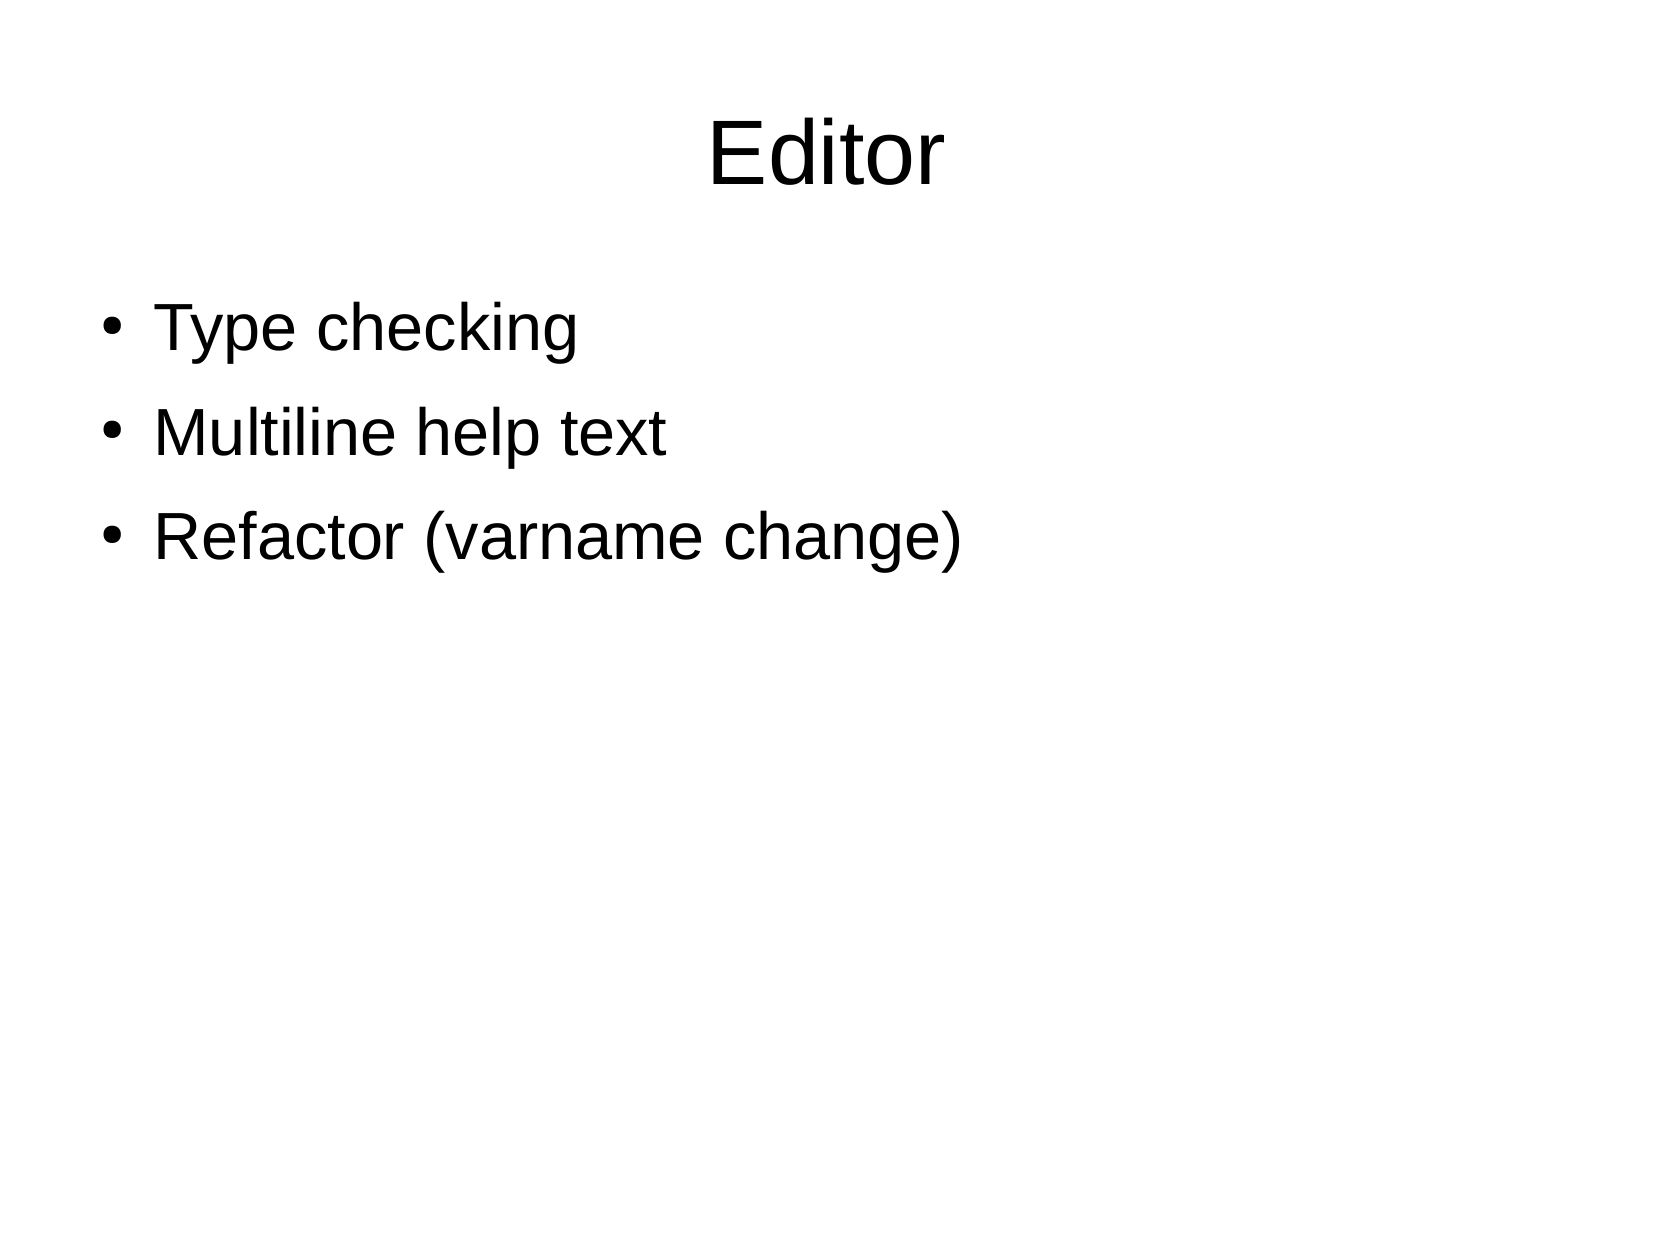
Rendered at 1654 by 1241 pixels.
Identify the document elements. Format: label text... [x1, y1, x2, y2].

title Editor [82, 49, 1571, 257]
list Type checking Multiline help text Refactor (varname change) [82, 290, 1538, 1010]
